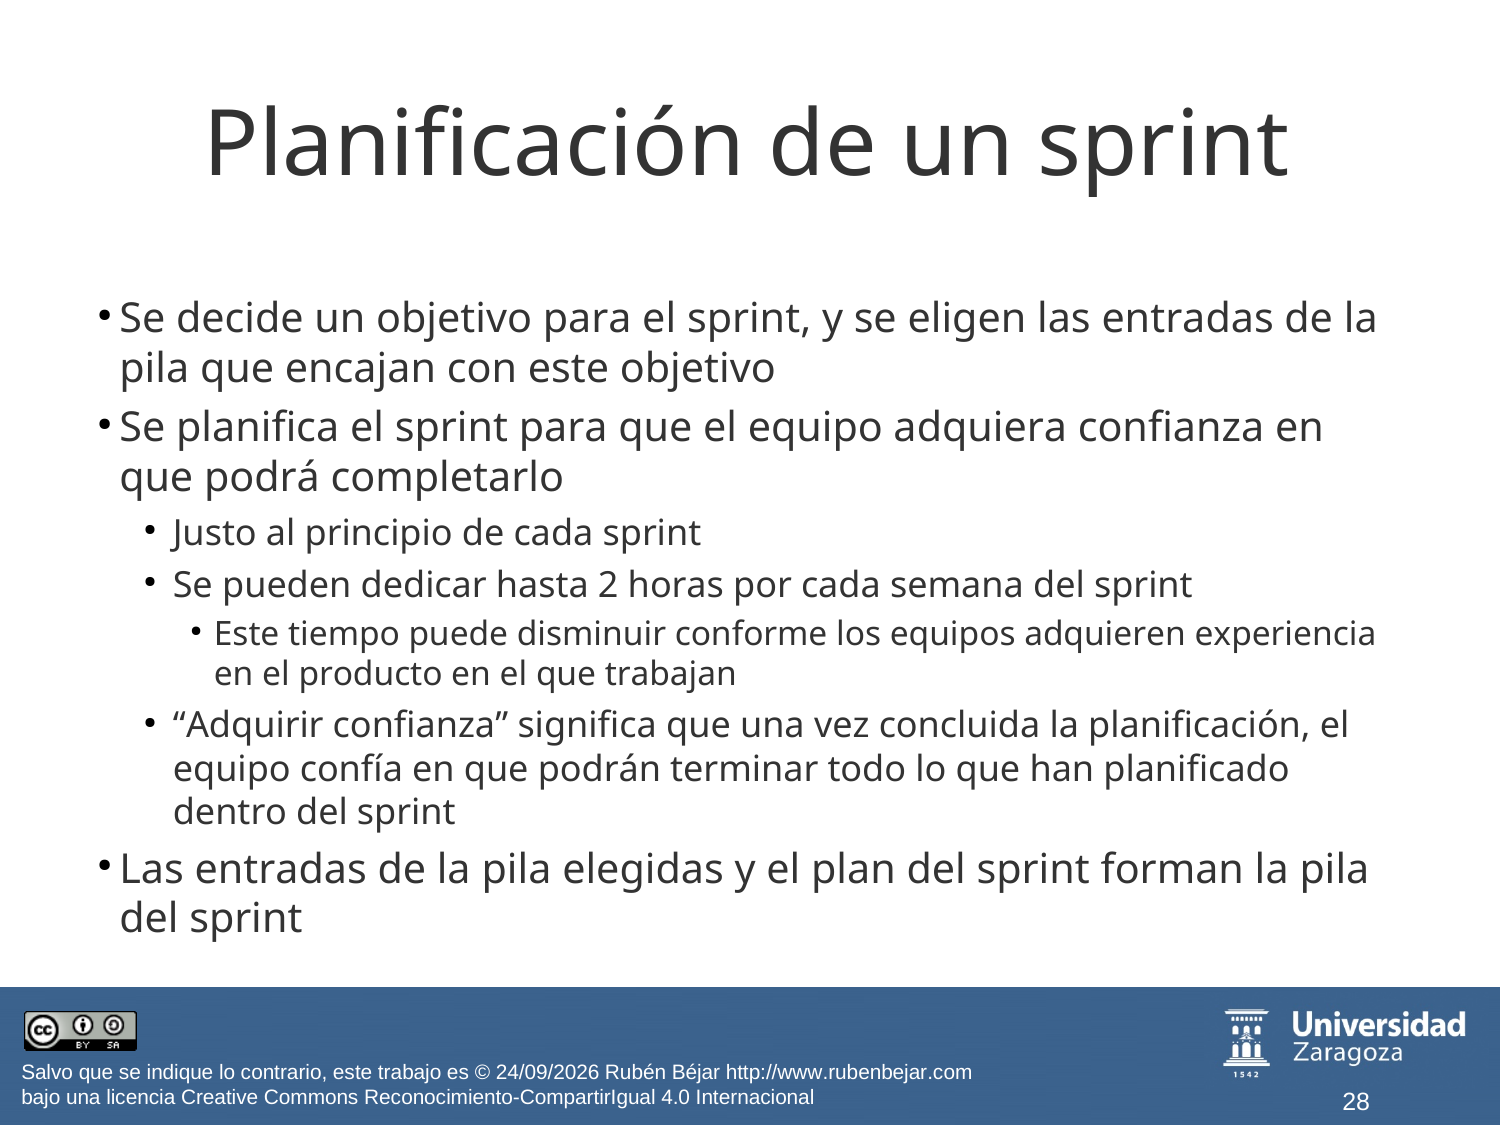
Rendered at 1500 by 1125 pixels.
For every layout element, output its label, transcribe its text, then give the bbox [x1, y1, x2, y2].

picture [0, 987, 1500, 1125]
list Se decide un objetivo para el sprint, y se eligen las entradas de la pila que encajan con este objetivo Se planifica el sprint para que el equipo adquiera confianza en que podrá completarlo Justo al principio de cada sprint Se pueden dedicar hasta 2 horas por cada semana del sprint Este tiempo puede disminuir conforme los equipos adquieren experiencia en el producto en el que trabajan “Adquirir confianza” significa que una vez concluida la planificación, el equipo confía en que podrán terminar todo lo que han planificado dentro del sprint Las entradas de la pila elegidas y el plan del sprint forman la pila del sprint [82, 283, 1418, 957]
title Planificación de un sprint [74, 21, 1420, 257]
